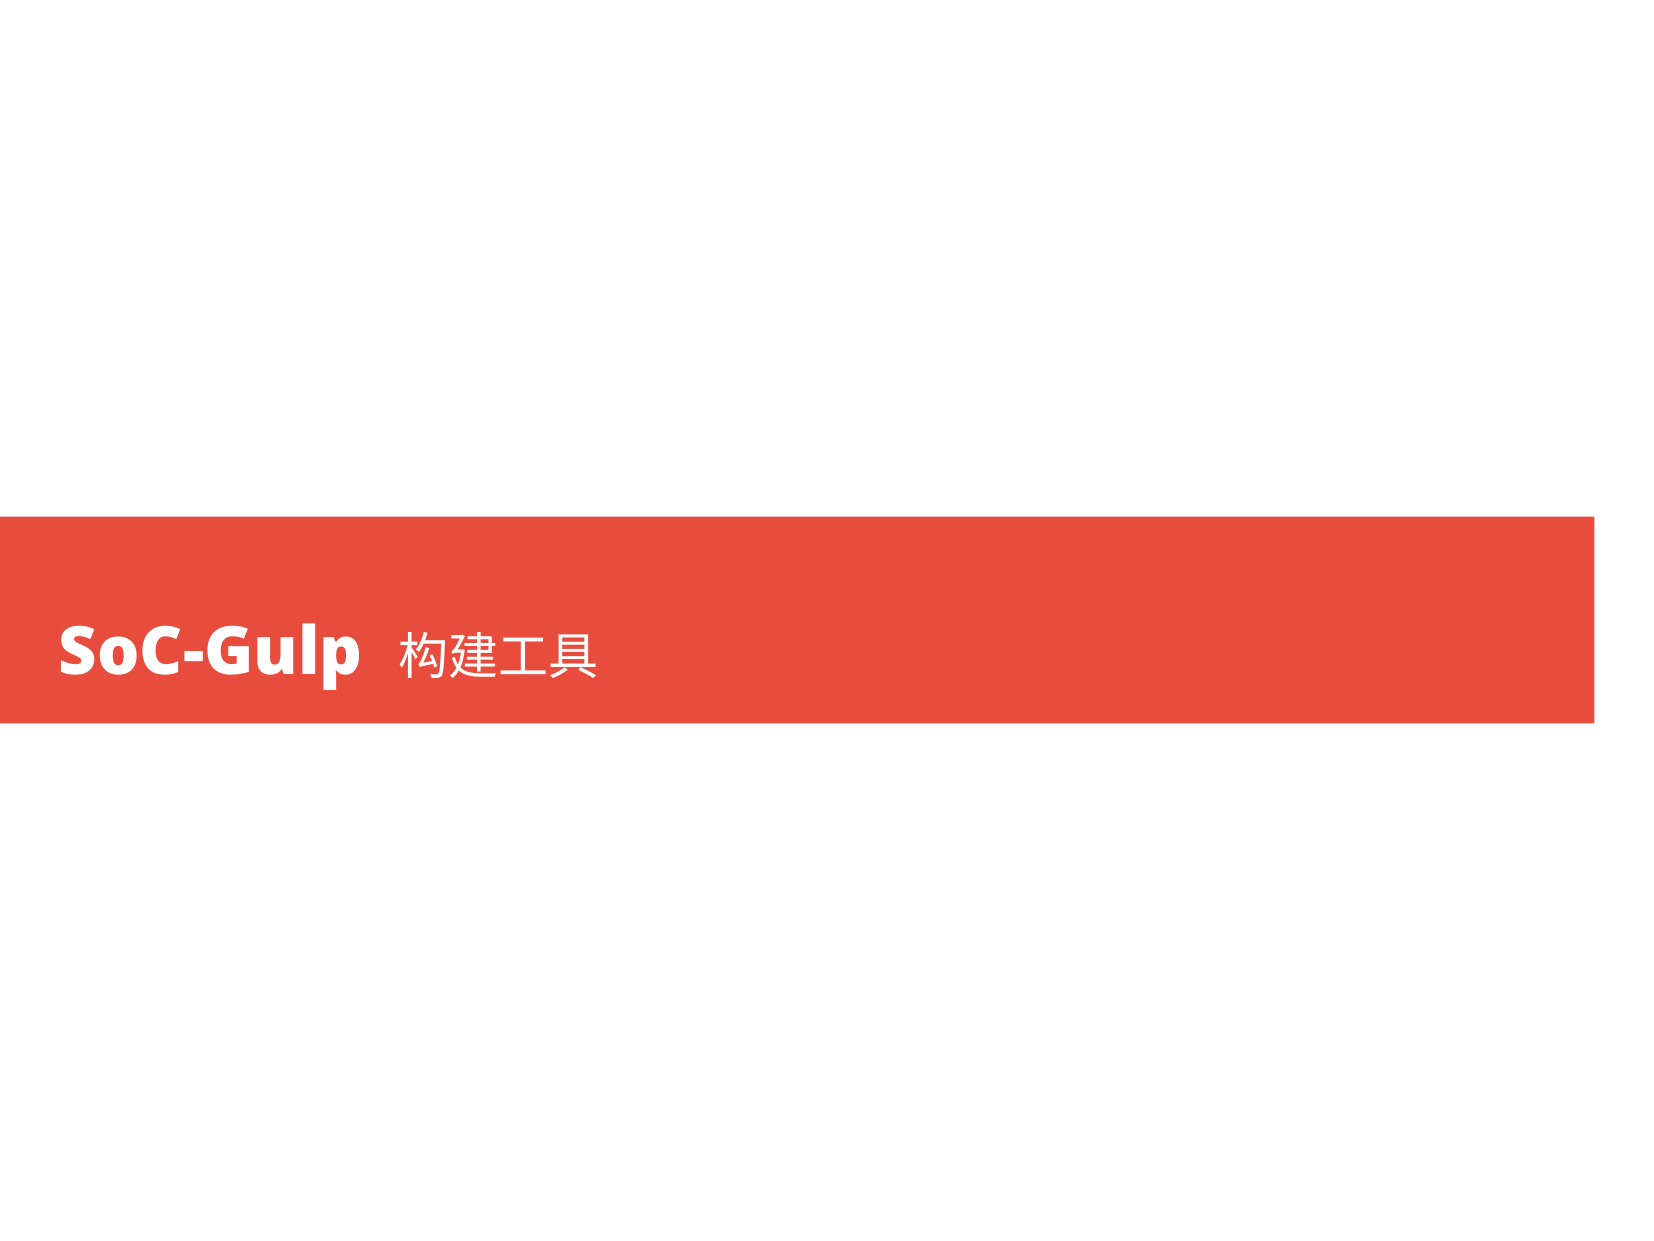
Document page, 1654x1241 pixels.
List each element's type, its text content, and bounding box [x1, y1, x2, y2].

title SoC-Gulp 构建工具 [59, 546, 1595, 694]
